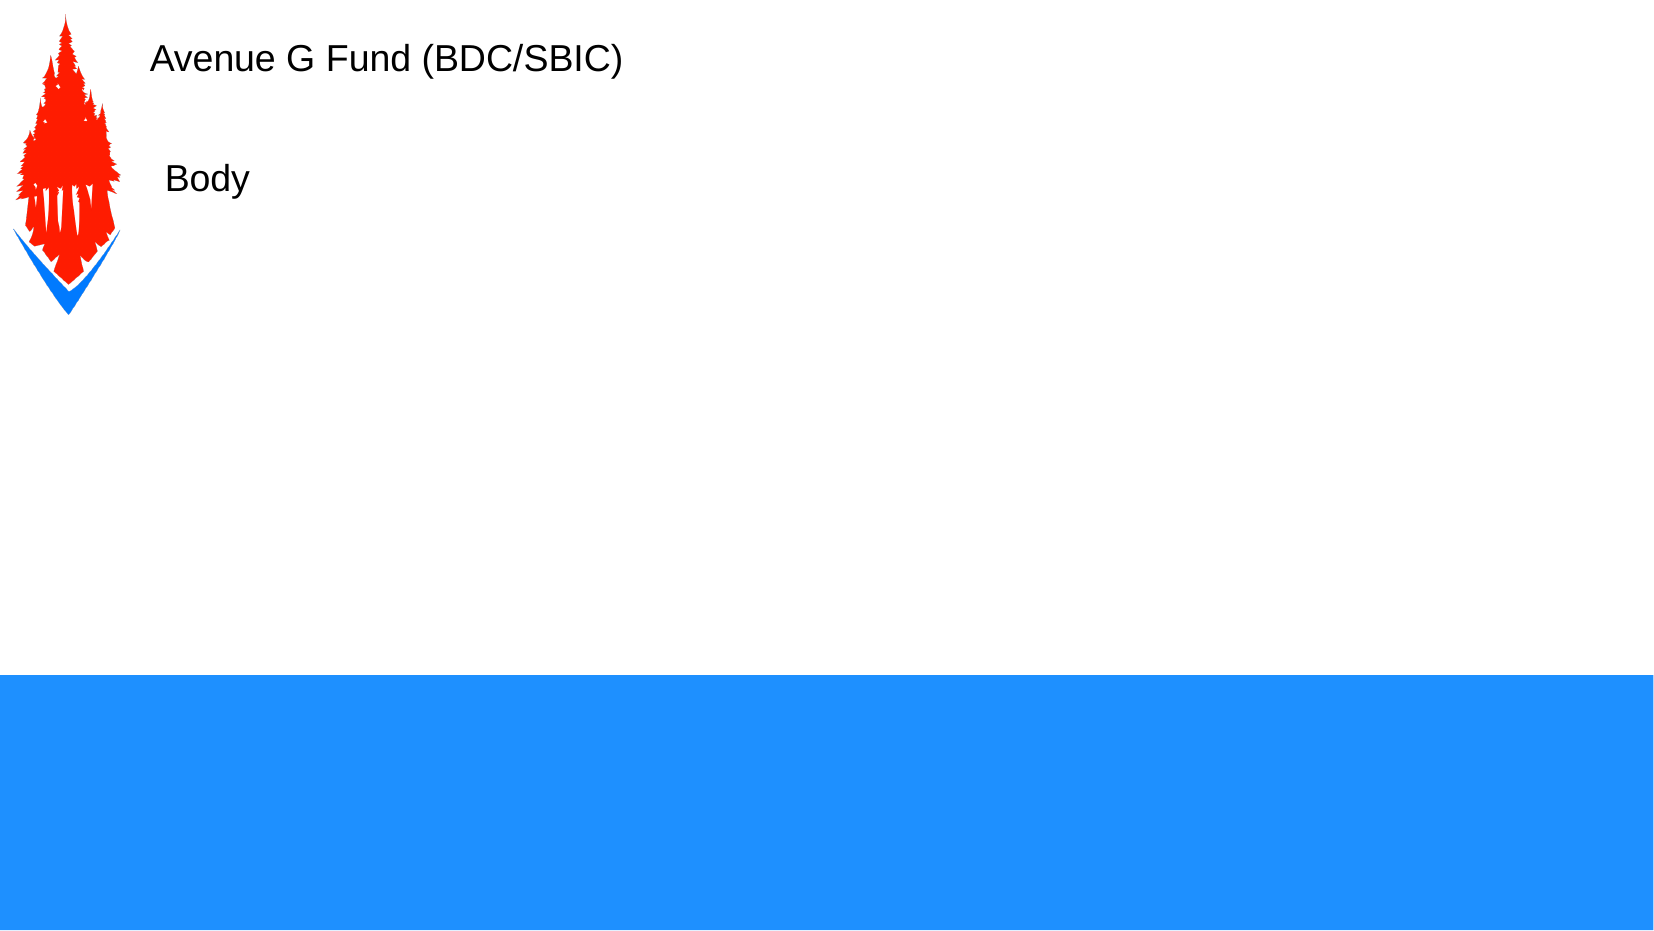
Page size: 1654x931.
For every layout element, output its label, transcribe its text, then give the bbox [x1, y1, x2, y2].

text_box Body [150, 150, 1501, 616]
text_box Avenue G Fund (BDC/SBIC) [135, 30, 1201, 136]
picture [13, 14, 121, 316]
text_box [0, 675, 1654, 931]
